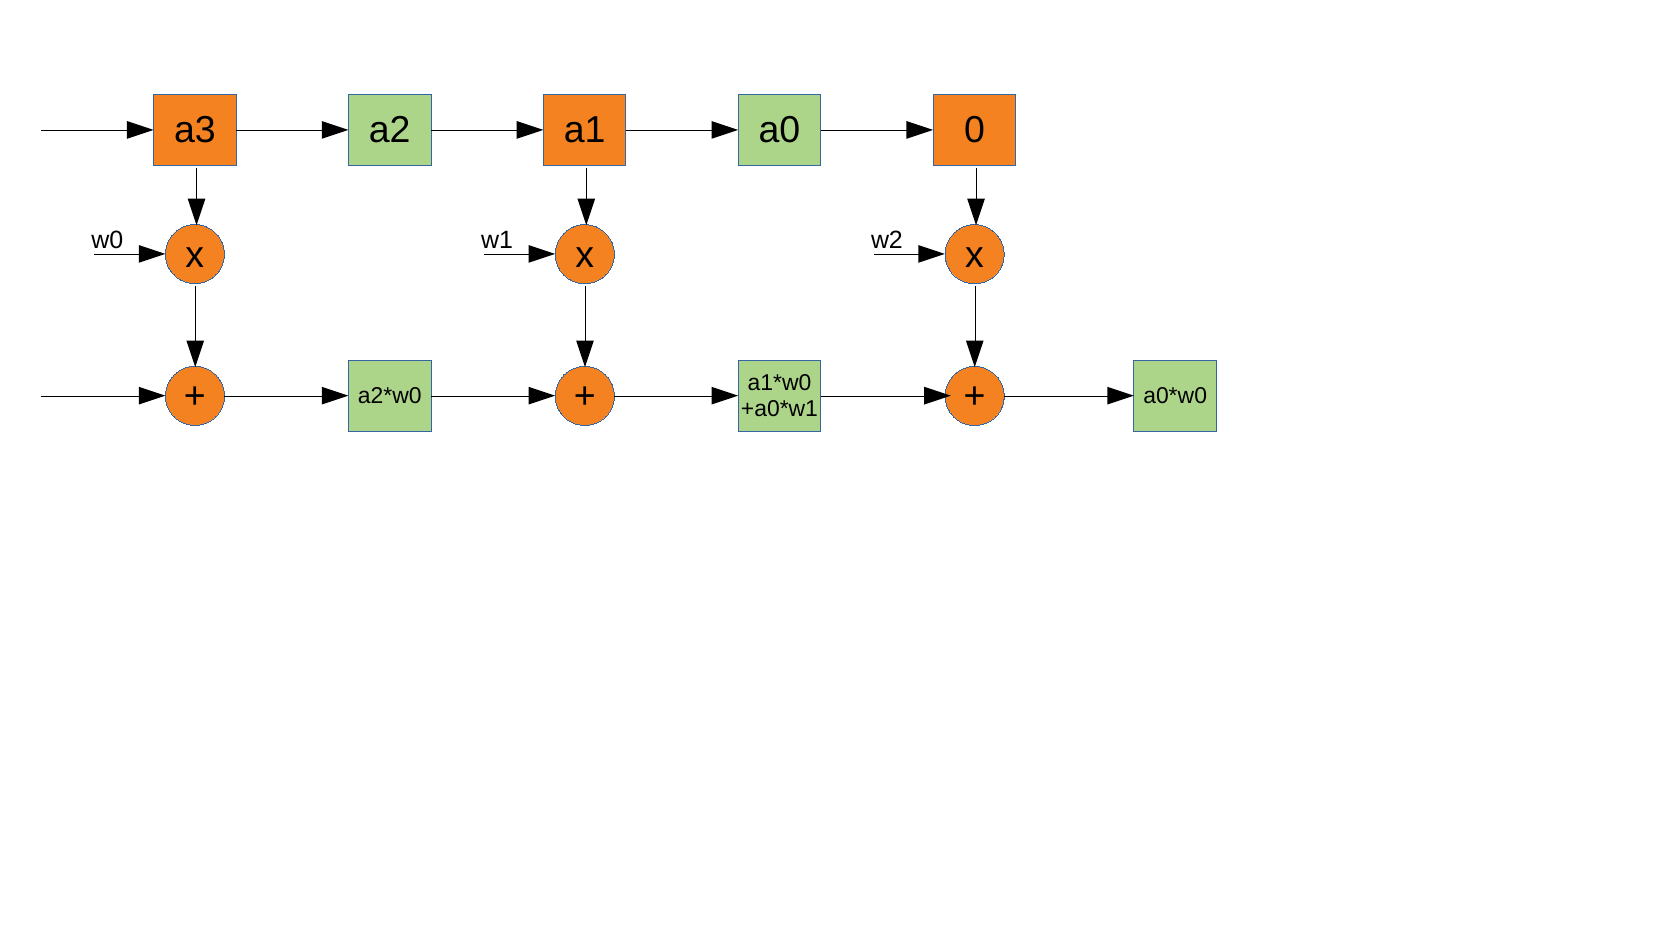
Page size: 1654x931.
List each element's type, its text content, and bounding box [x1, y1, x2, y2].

text_box x [165, 224, 225, 284]
text_box x [945, 224, 1005, 284]
text_box w0 [76, 218, 139, 262]
text_box a0*w0 [1133, 360, 1217, 432]
text_box a1 [543, 94, 626, 166]
text_box w2 [856, 218, 918, 262]
text_box + [165, 366, 225, 426]
text_box 0 [933, 94, 1016, 166]
text_box a3 [153, 94, 237, 166]
text_box x [555, 224, 615, 284]
text_box + [555, 366, 615, 426]
text_box a1*w0 +a0*w1 [738, 360, 821, 432]
text_box w1 [466, 218, 529, 262]
text_box a0 [738, 94, 821, 166]
text_box + [945, 366, 1005, 426]
text_box a2*w0 [348, 360, 432, 432]
text_box a2 [348, 94, 432, 166]
